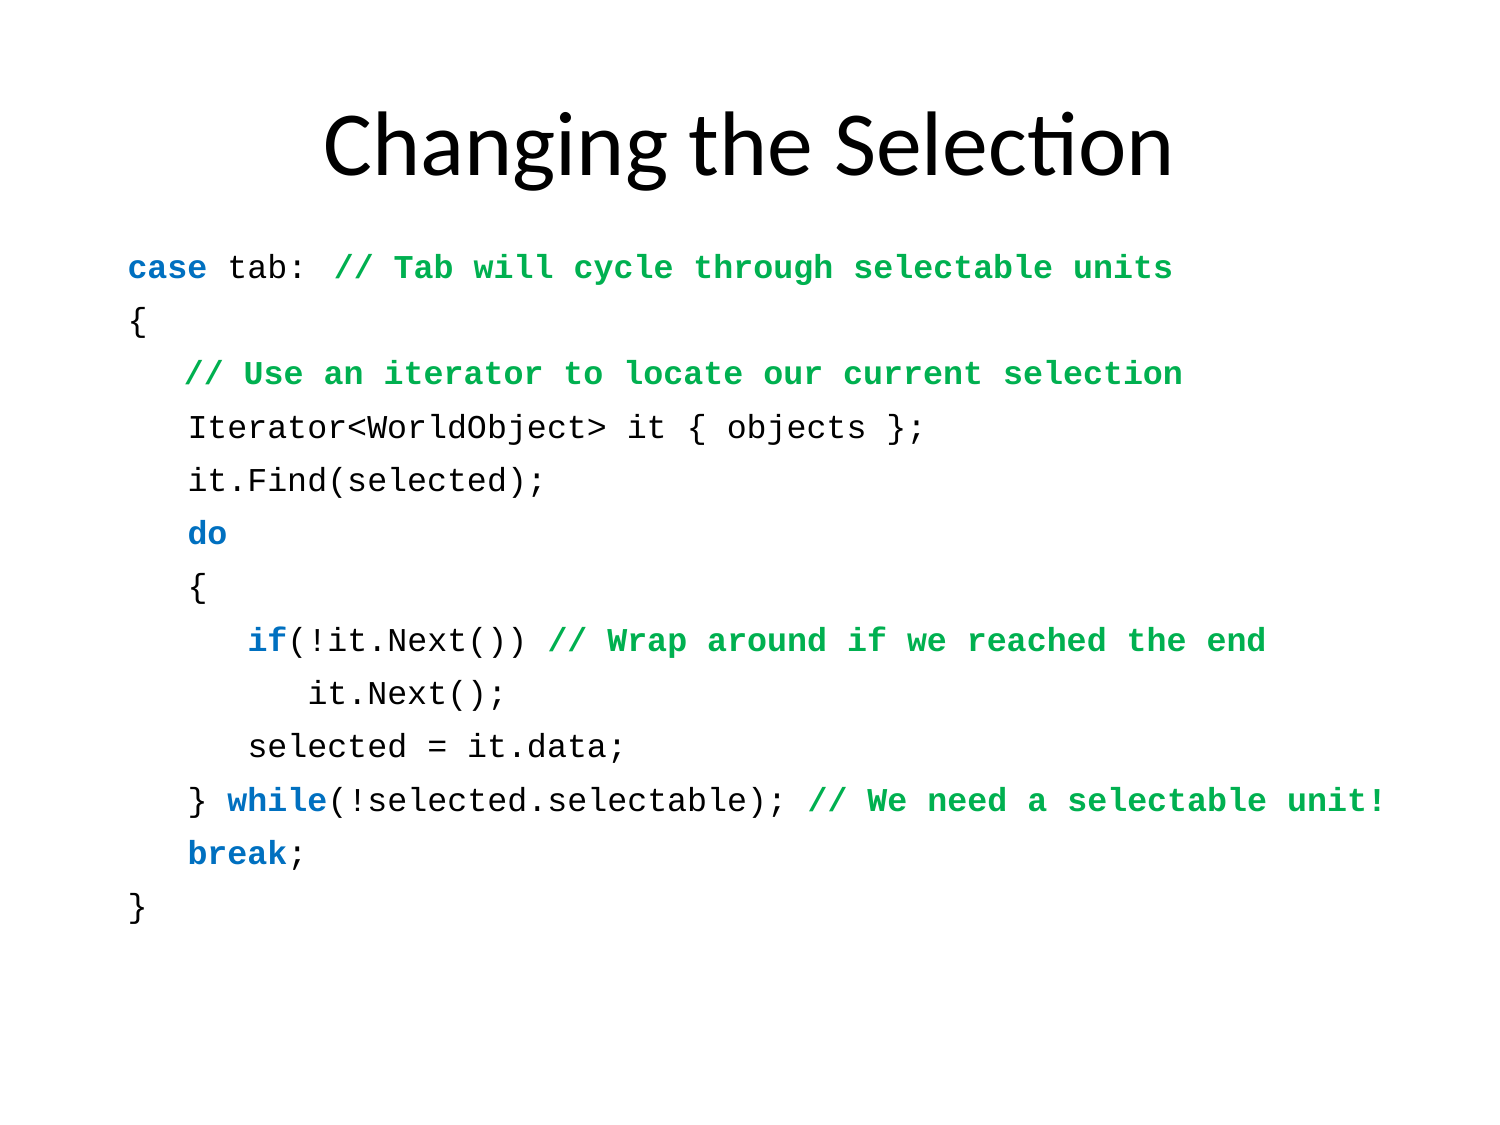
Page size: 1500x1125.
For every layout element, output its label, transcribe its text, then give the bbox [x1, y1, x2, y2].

list case tab: // Tab will cycle through selectable units { // Use an iterator to locate our current selection Iterator<WorldObject> it { objects }; it.Find(selected); do { if(!it.Next()) // Wrap around if we reached the end it.Next(); selected = it.data; } while(!selected.selectable); // We need a selectable unit! break; } [112, 237, 1413, 875]
title Changing the Selection [75, 45, 1425, 233]
